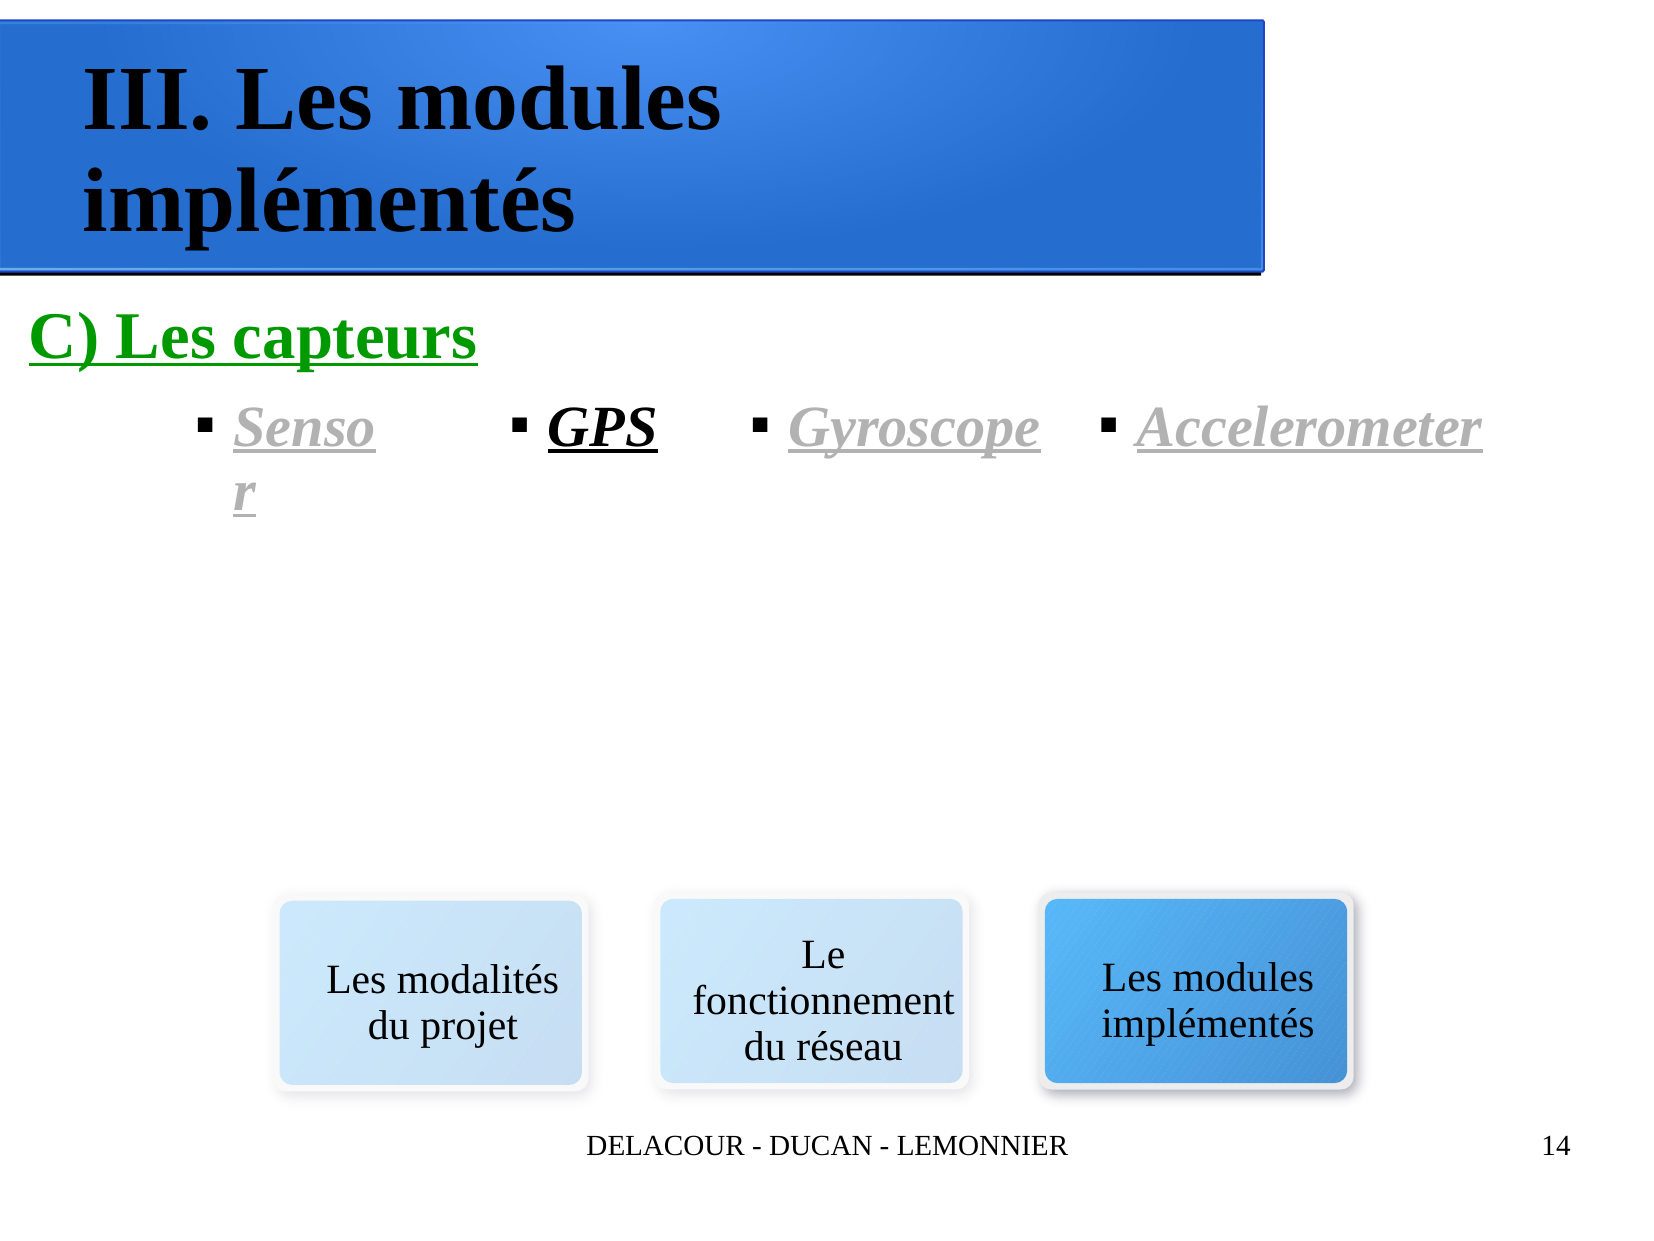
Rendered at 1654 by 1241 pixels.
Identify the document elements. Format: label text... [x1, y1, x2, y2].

text_box Sensor [183, 386, 414, 532]
text_box Accelerometer [1086, 386, 1630, 532]
picture [1027, 878, 1389, 1123]
title III. Les modules implémentés [82, 47, 1235, 252]
picture [643, 878, 1004, 1123]
text_box GPS [497, 386, 880, 532]
text_box Gyroscope [738, 386, 1075, 479]
picture [262, 880, 624, 1124]
text_box C) Les capteurs [14, 292, 827, 387]
